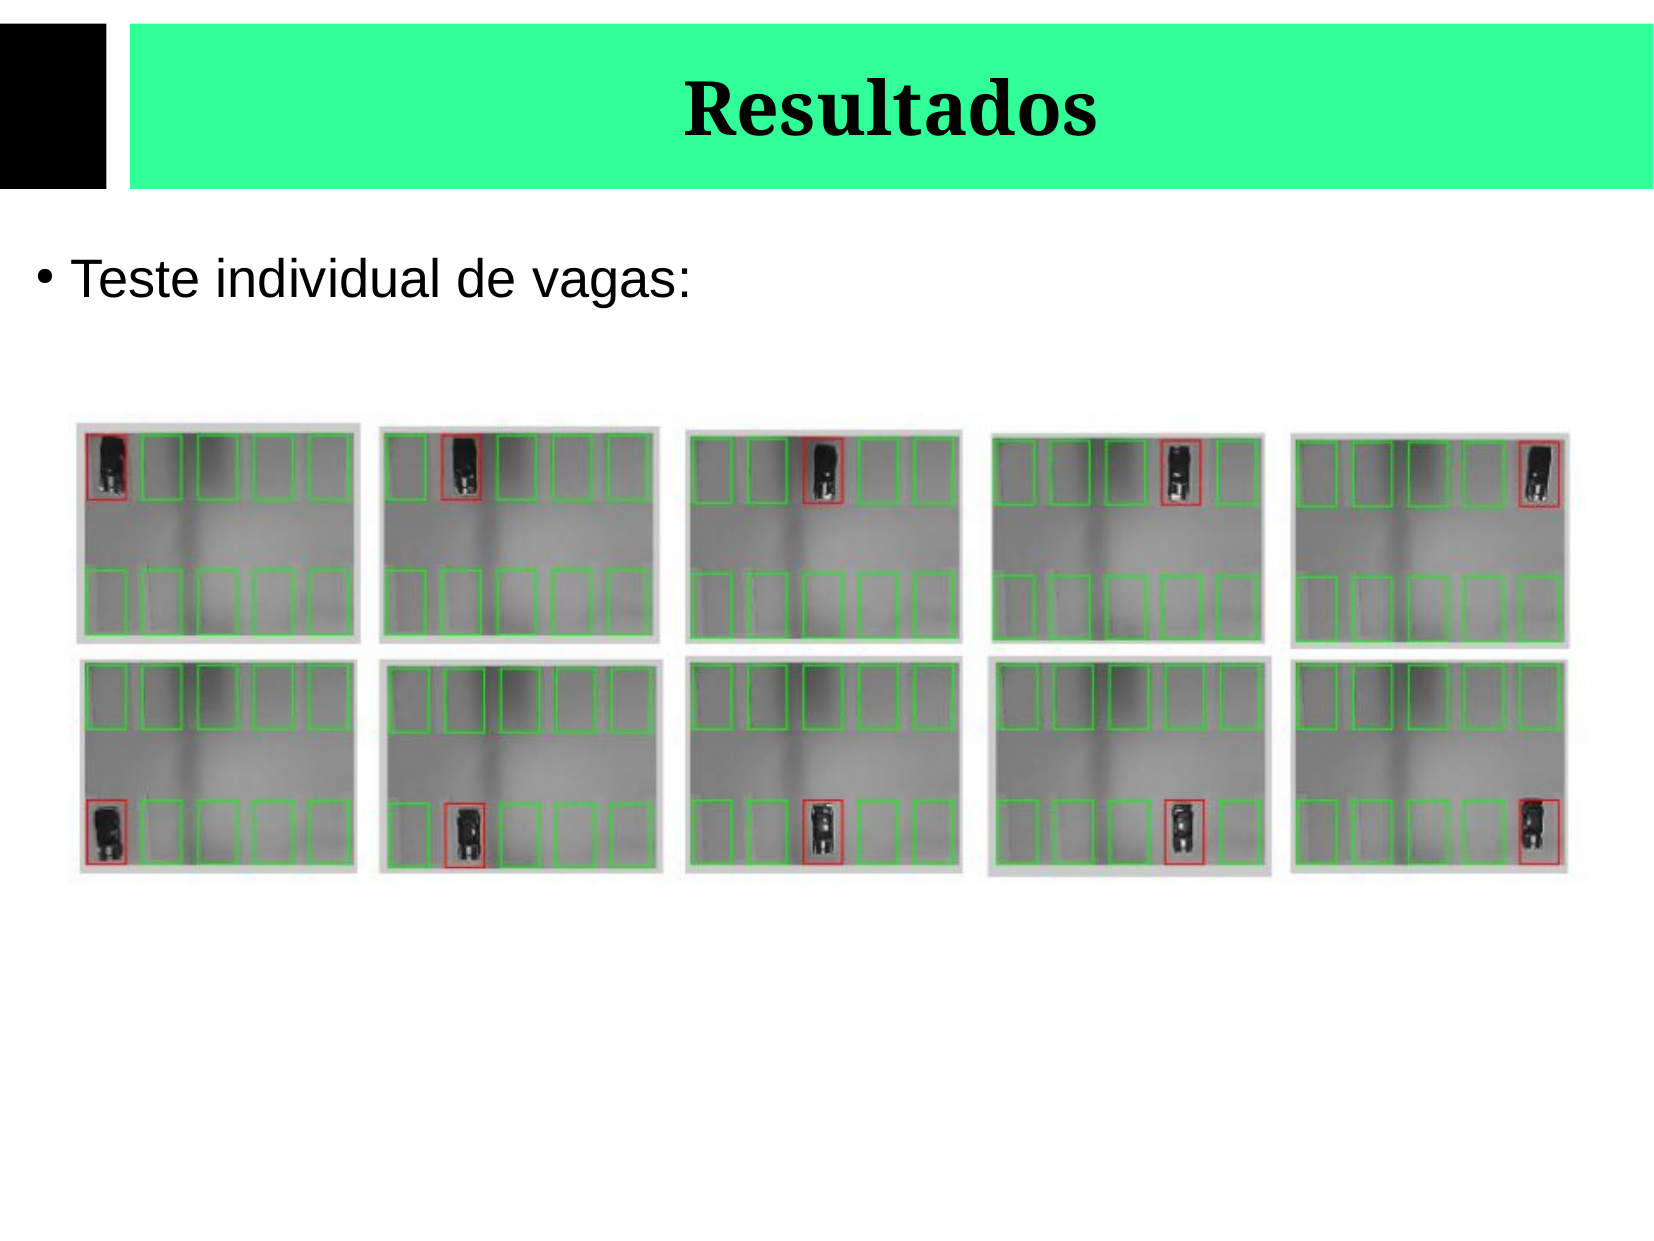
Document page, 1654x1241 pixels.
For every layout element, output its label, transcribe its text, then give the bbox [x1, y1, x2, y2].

picture [68, 413, 1586, 886]
subtitle Teste individual de vagas: [35, 248, 1583, 1158]
text_box Resultados [129, 23, 1654, 189]
text_box [0, 23, 107, 189]
